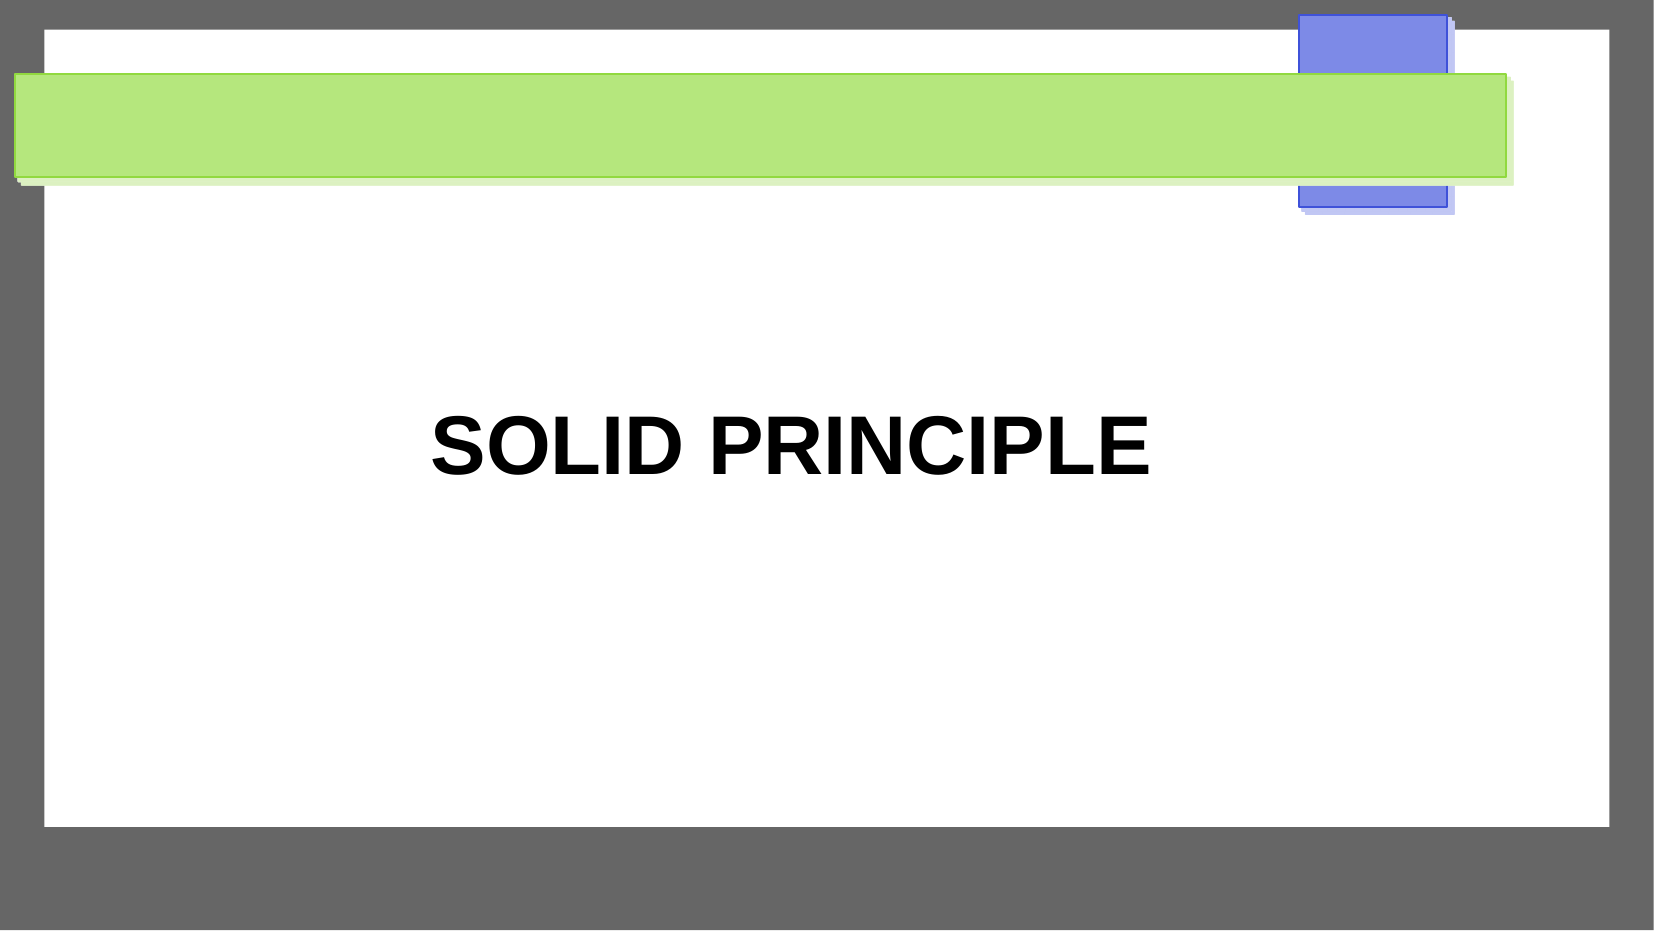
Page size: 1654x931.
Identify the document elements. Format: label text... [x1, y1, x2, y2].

subtitle SOLID PRINCIPLE [82, 206, 1501, 686]
